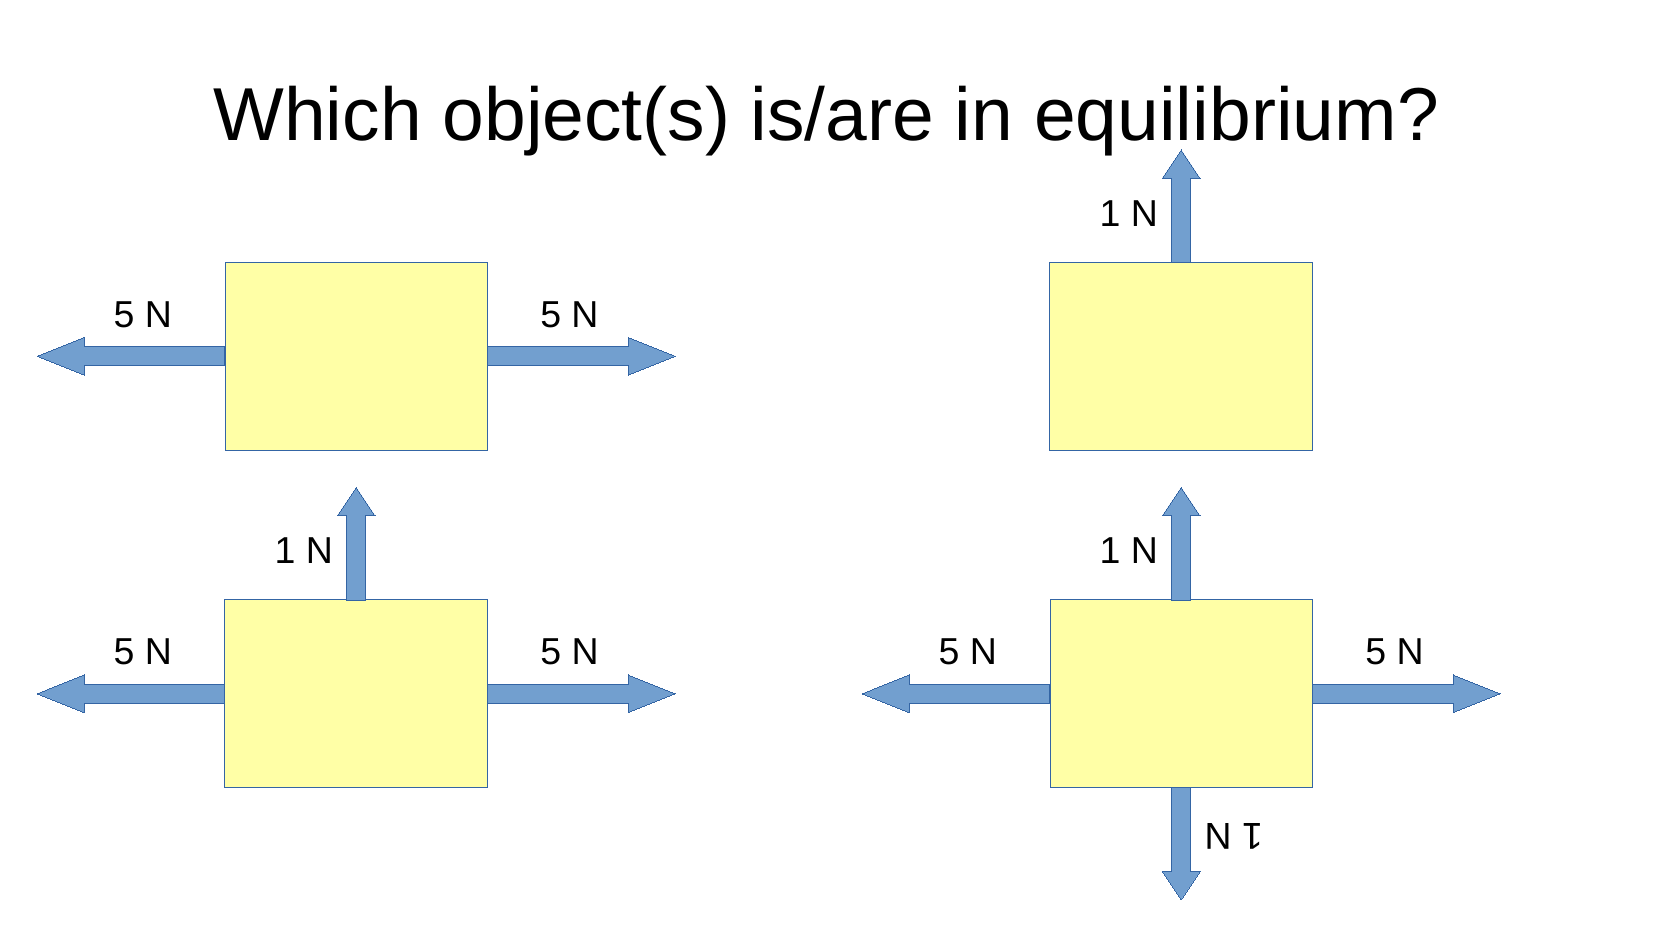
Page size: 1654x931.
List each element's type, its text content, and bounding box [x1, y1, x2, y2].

text_box 1 N [337, 487, 376, 601]
text_box 5 N [37, 337, 225, 376]
text_box 1 N [1162, 149, 1201, 263]
text_box [1049, 262, 1313, 451]
text_box [224, 599, 488, 788]
text_box 1 N [1162, 787, 1201, 900]
text_box [225, 262, 488, 451]
text_box 5 N [487, 674, 676, 713]
text_box 5 N [1312, 674, 1501, 713]
text_box 5 N [487, 337, 676, 376]
text_box 5 N [37, 674, 225, 713]
text_box [1050, 599, 1313, 788]
text_box 1 N [1162, 487, 1201, 601]
title Which object(s) is/are in equilibrium? [82, 37, 1571, 193]
text_box 5 N [862, 674, 1050, 713]
